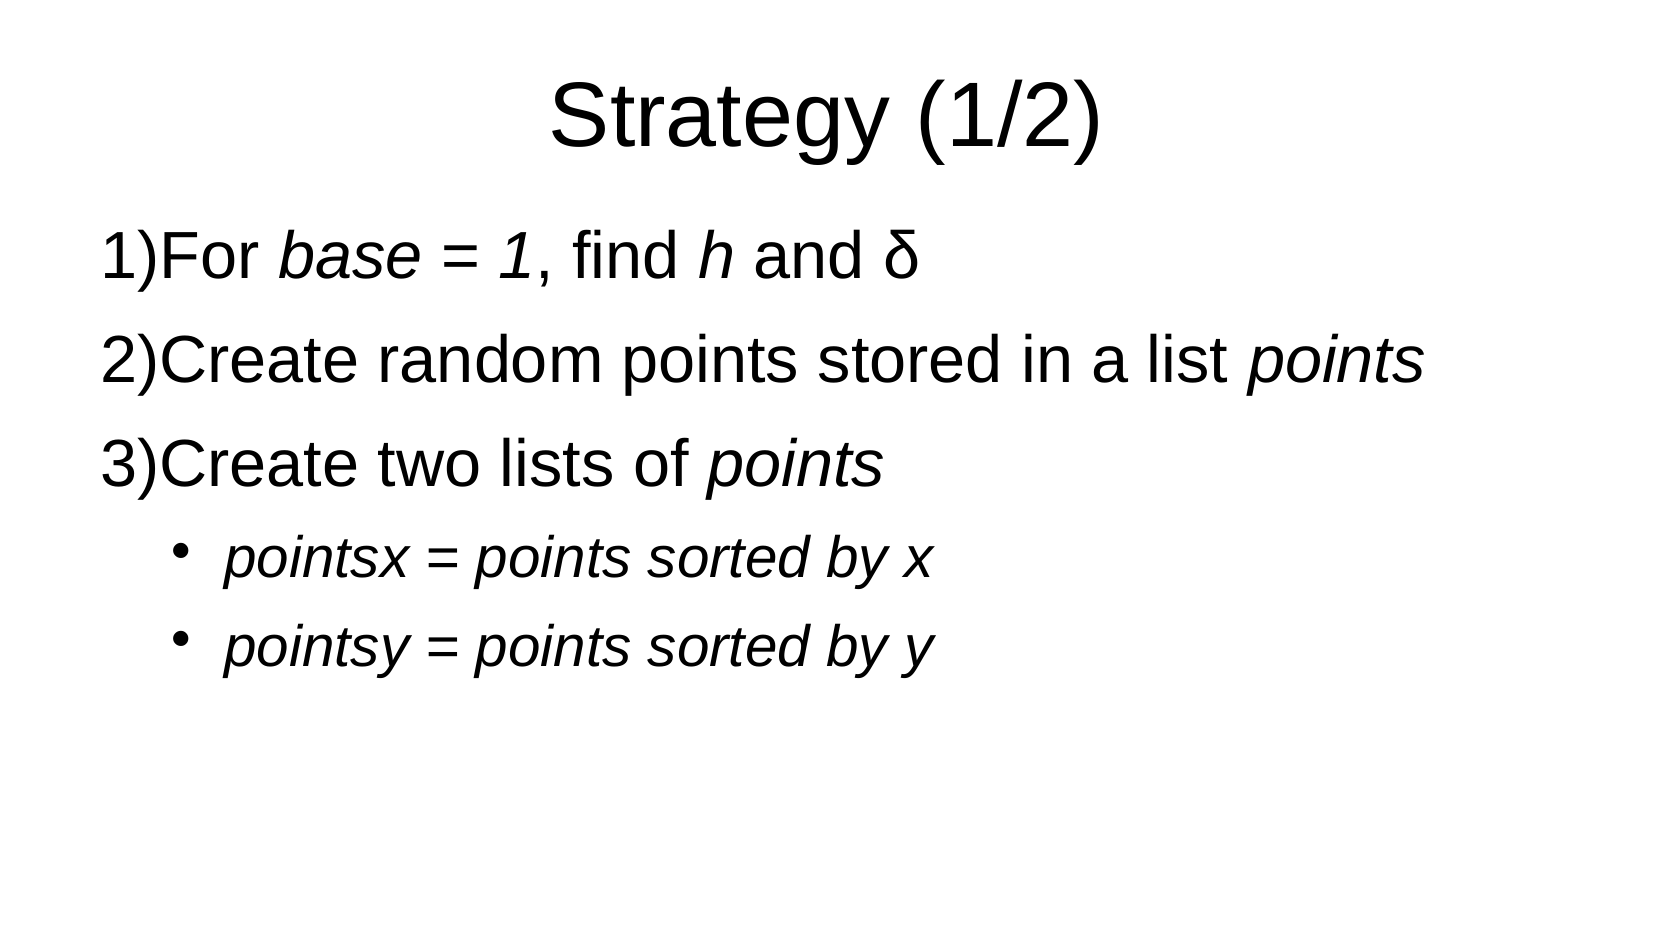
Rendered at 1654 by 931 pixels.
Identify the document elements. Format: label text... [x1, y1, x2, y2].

title Strategy (1/2) [82, 37, 1571, 193]
list For base = 1, find h and δ Create random points stored in a list points Create two lists of points pointsx = points sorted by x pointsy = points sorted by y [82, 217, 1571, 758]
